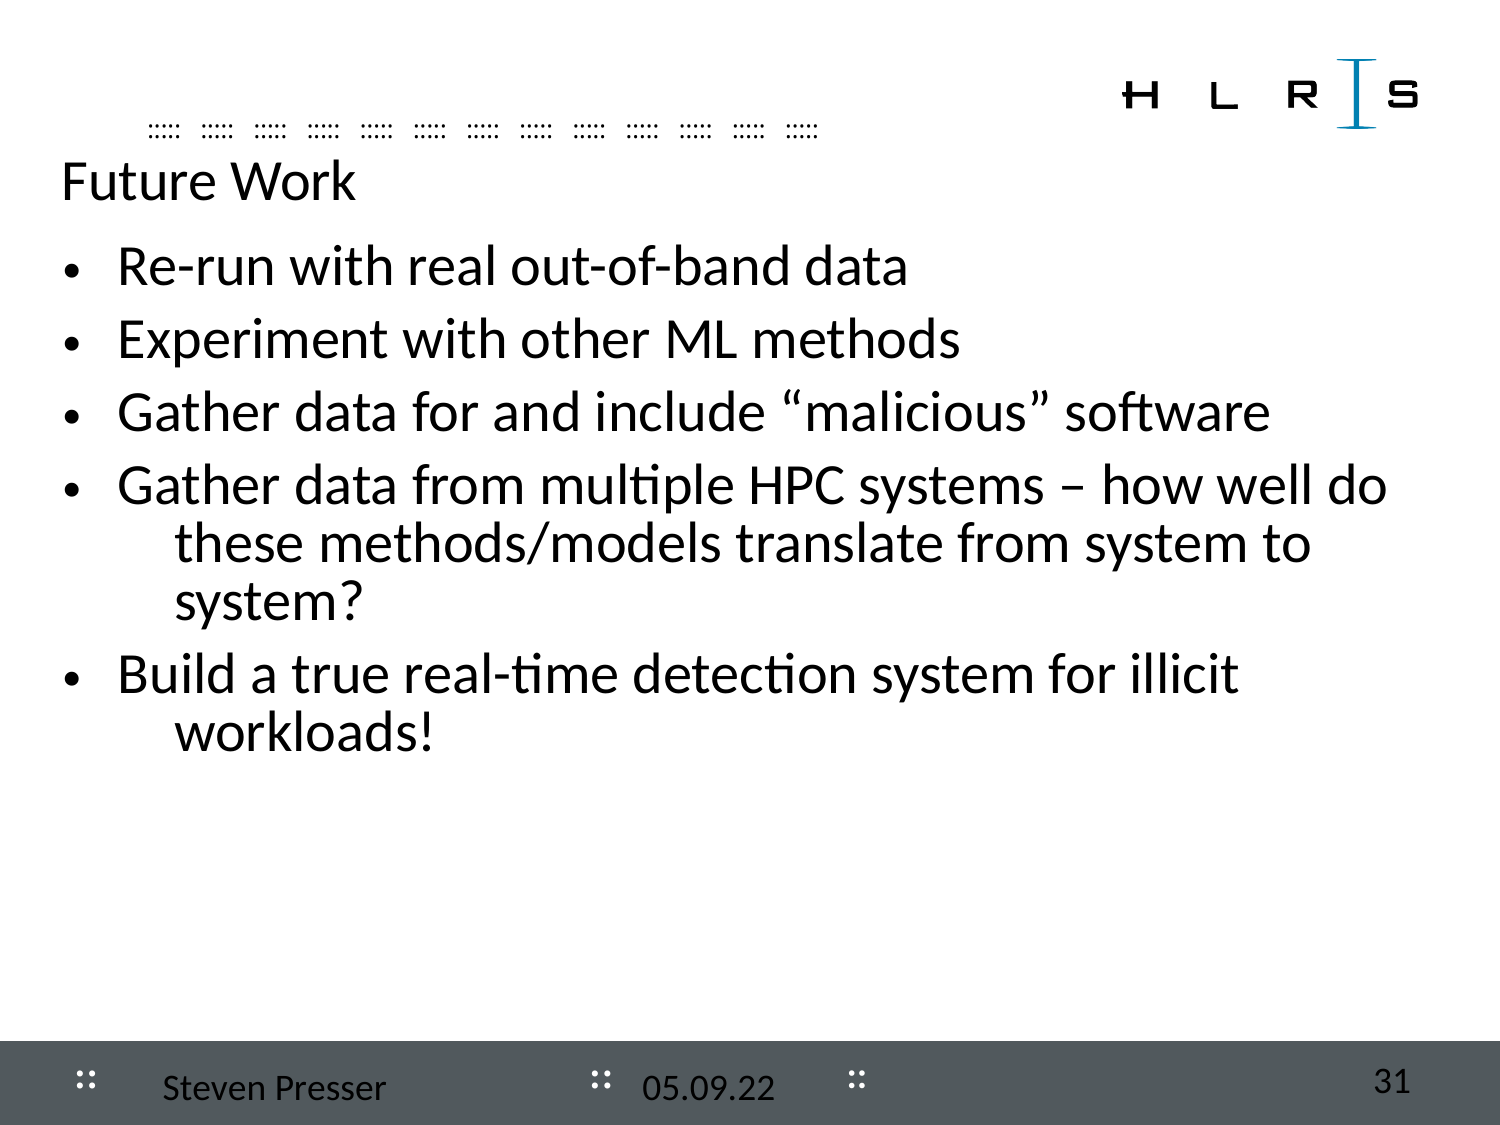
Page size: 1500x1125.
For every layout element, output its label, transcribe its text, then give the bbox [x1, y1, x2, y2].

picture [1360, 59, 1418, 108]
title Future Work [46, 108, 1464, 234]
list Re-run with real out-of-band data Experiment with other ML methods Gather data for and include “malicious” software Gather data from multiple HPC systems – how well do these methods/models translate from system to system? Build a true real-time detection system for illicit workloads! [46, 234, 1464, 977]
picture [1122, 59, 1353, 108]
